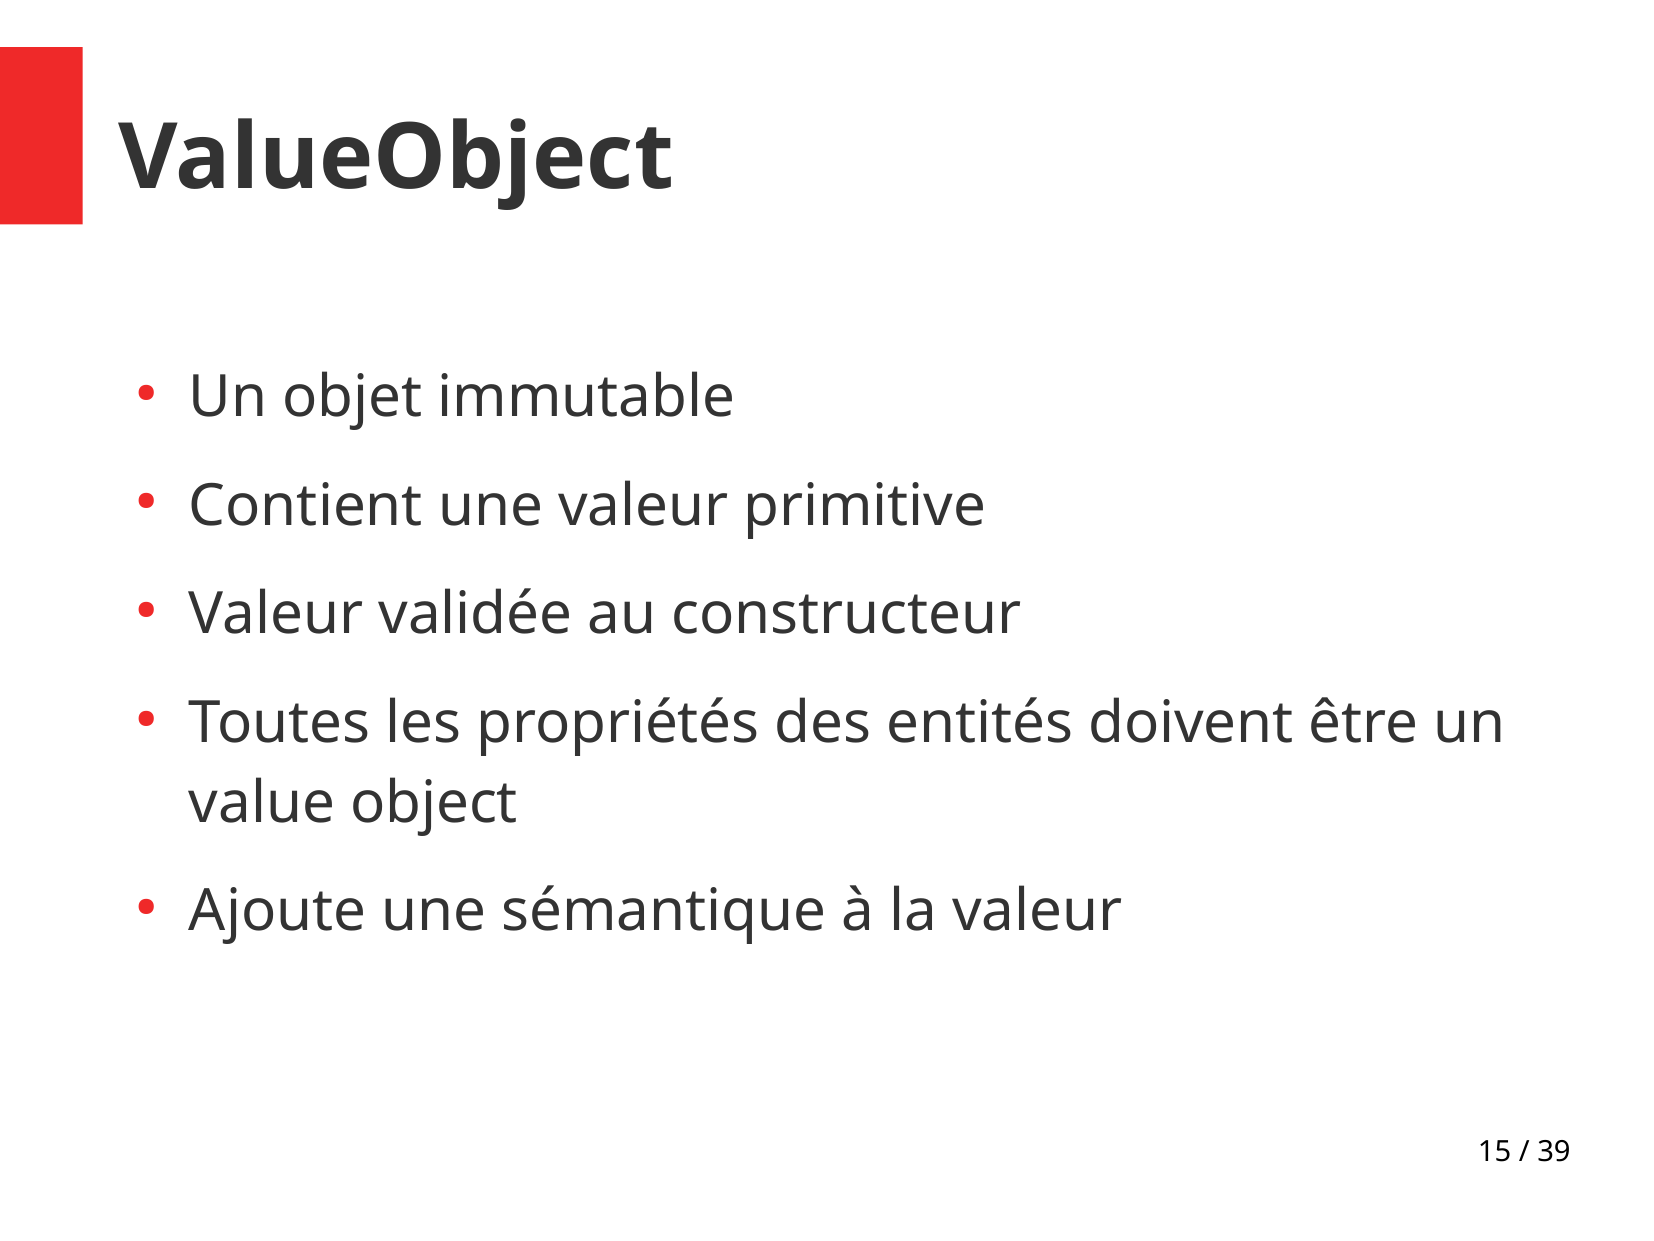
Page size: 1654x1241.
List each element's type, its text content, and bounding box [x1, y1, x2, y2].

list Un objet immutable Contient une valeur primitive Valeur validée au constructeur Toutes les propriétés des entités doivent être un value object Ajoute une sémantique à la valeur [118, 354, 1536, 1074]
title ValueObject [118, 49, 1571, 257]
